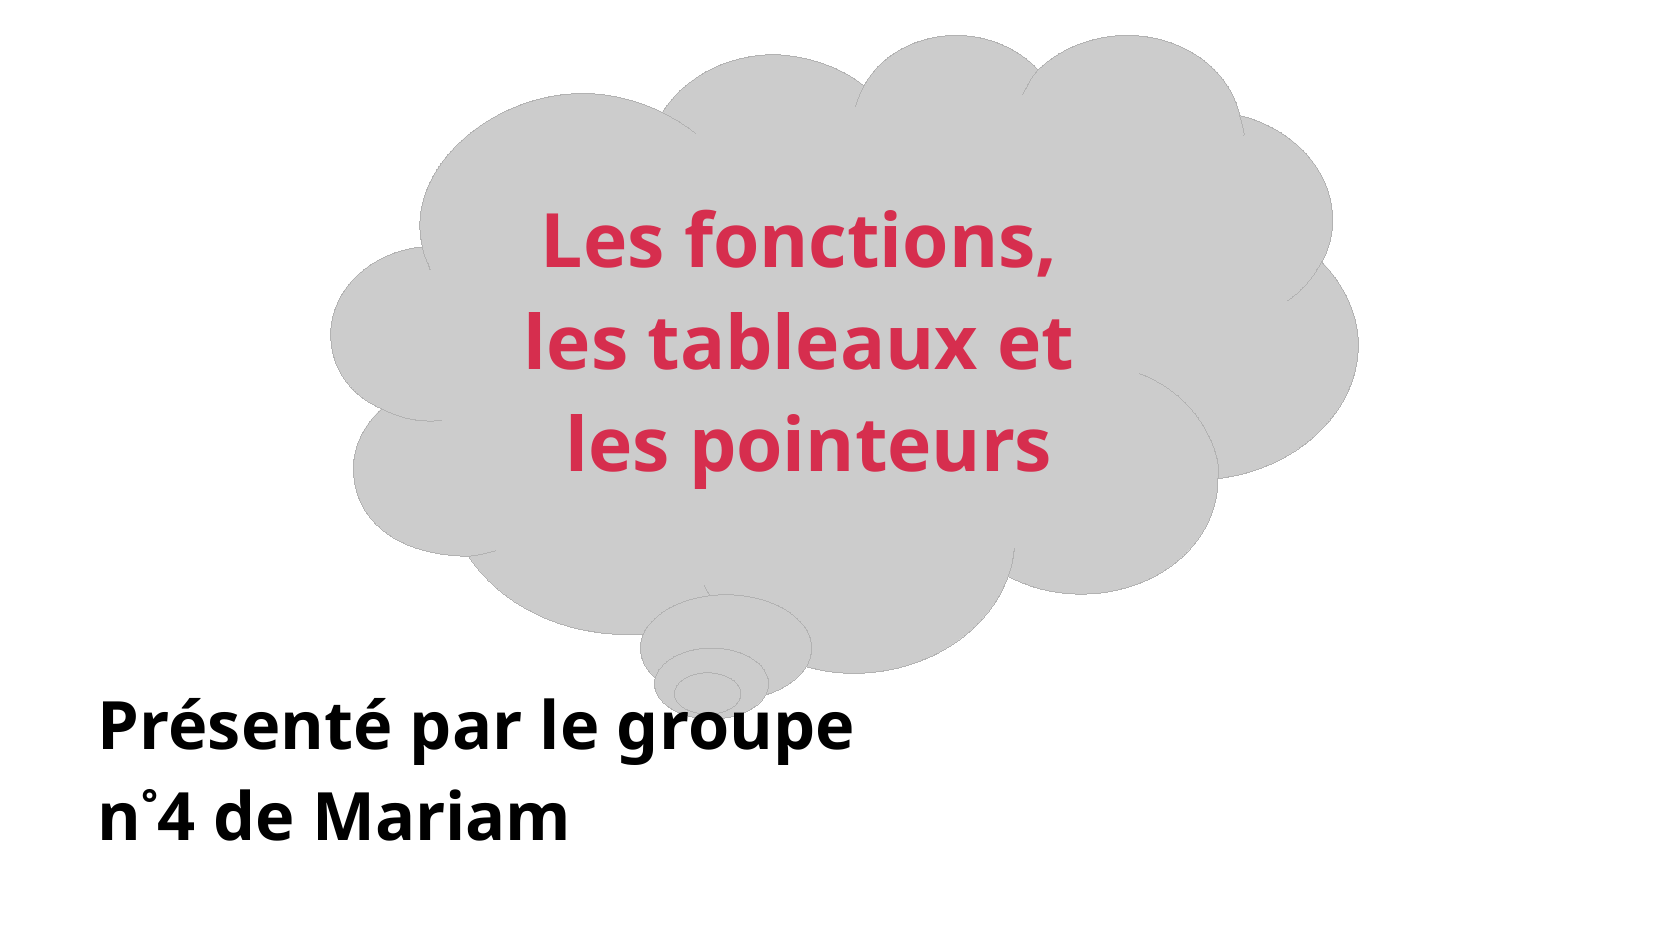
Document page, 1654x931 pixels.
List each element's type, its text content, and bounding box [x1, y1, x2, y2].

text_box Présenté par le groupe n°4 de Mariam [82, 670, 898, 910]
text_box Les fonctions, les tableaux et les pointeurs [330, 35, 1359, 670]
